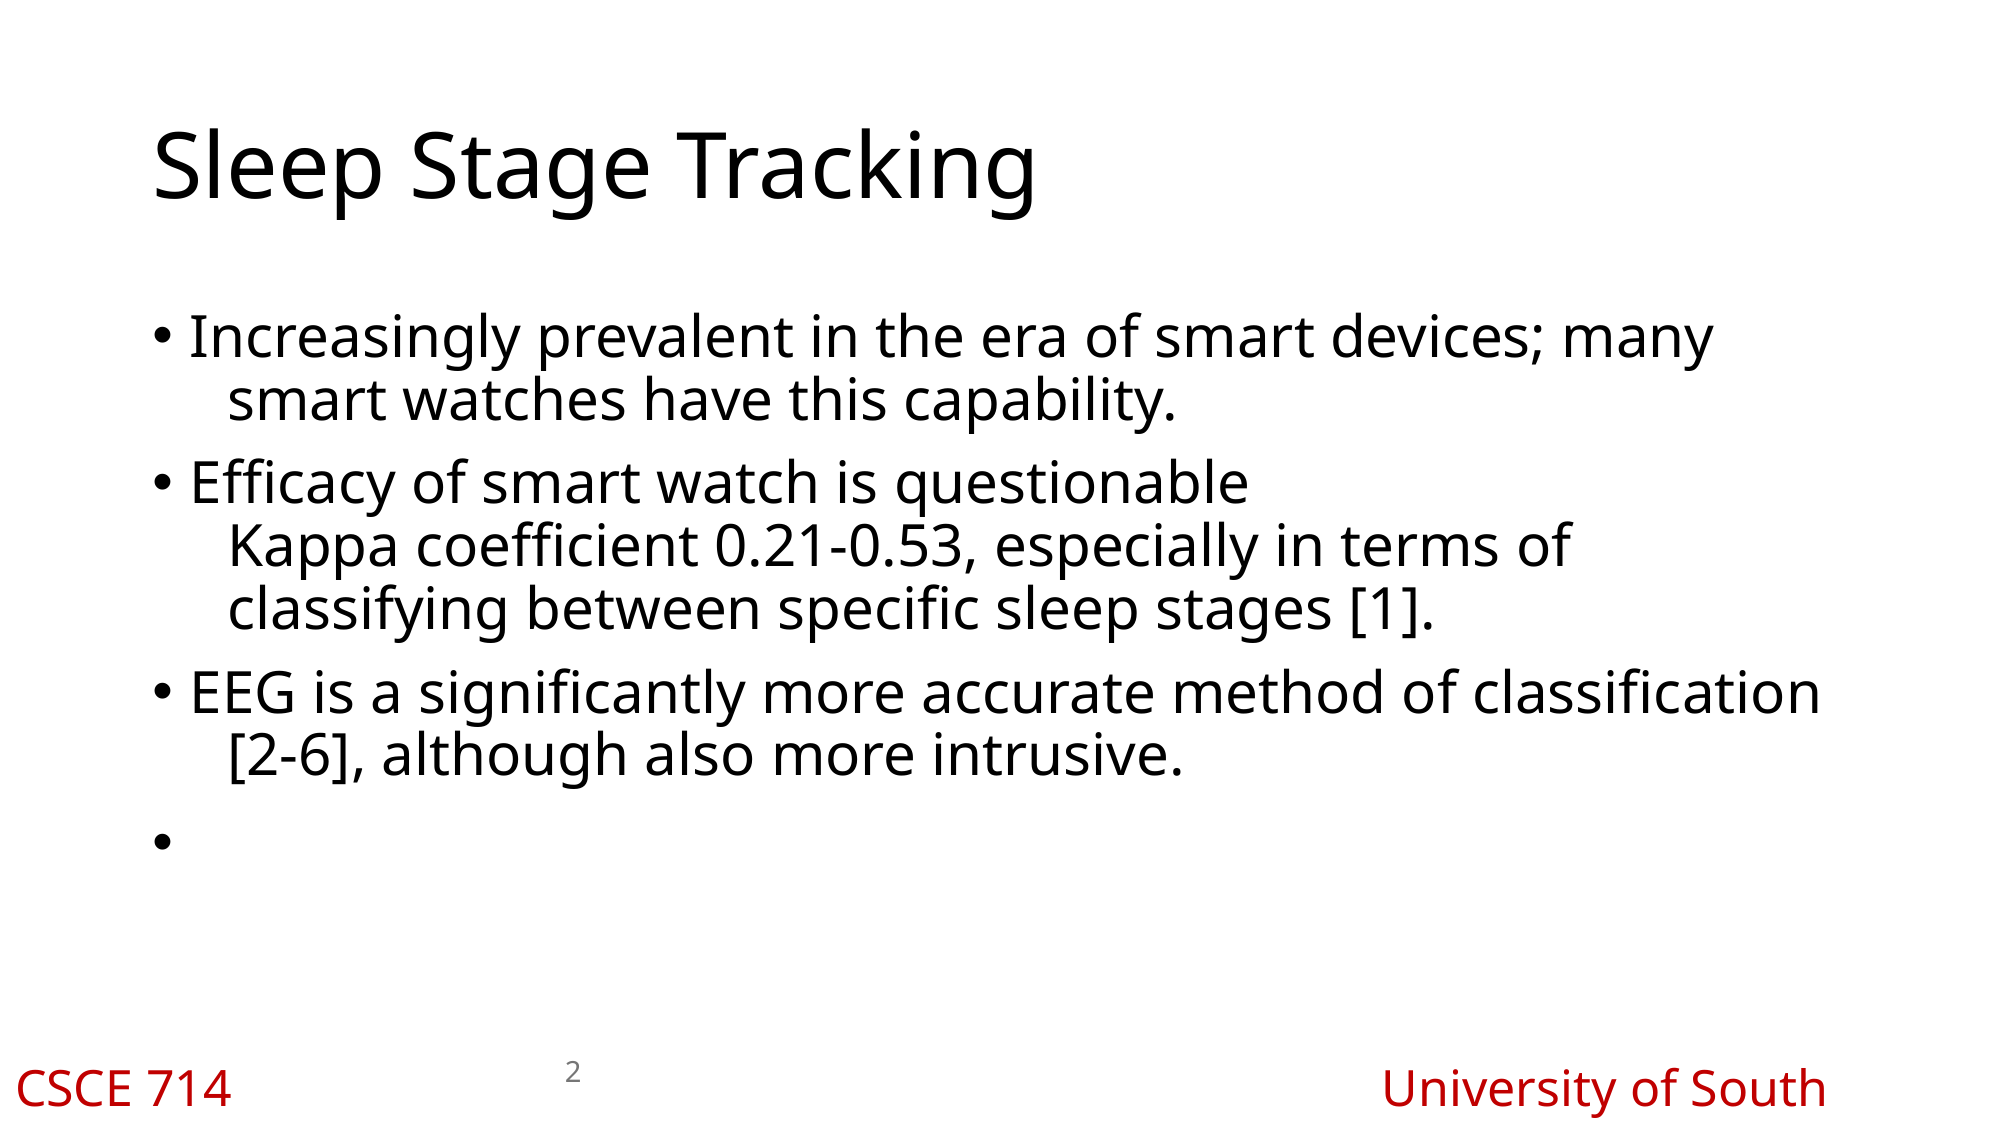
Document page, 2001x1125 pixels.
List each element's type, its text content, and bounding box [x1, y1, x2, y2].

text_box CSCE 714 [0, 1049, 249, 1125]
title Sleep Stage Tracking [137, 59, 1863, 278]
slide_number 2 [549, 1042, 1000, 1103]
text_box University of South Carolina [1366, 1049, 2000, 1125]
list Increasingly prevalent in the era of smart devices; many smart watches have this capability. Efficacy of smart watch is questionable Kappa coefficient 0.21-0.53, especially in terms of classifying between specific sleep stages [1]. EEG is a significantly more accurate method of classification [2-6], although also more intrusive. [137, 299, 1863, 1014]
